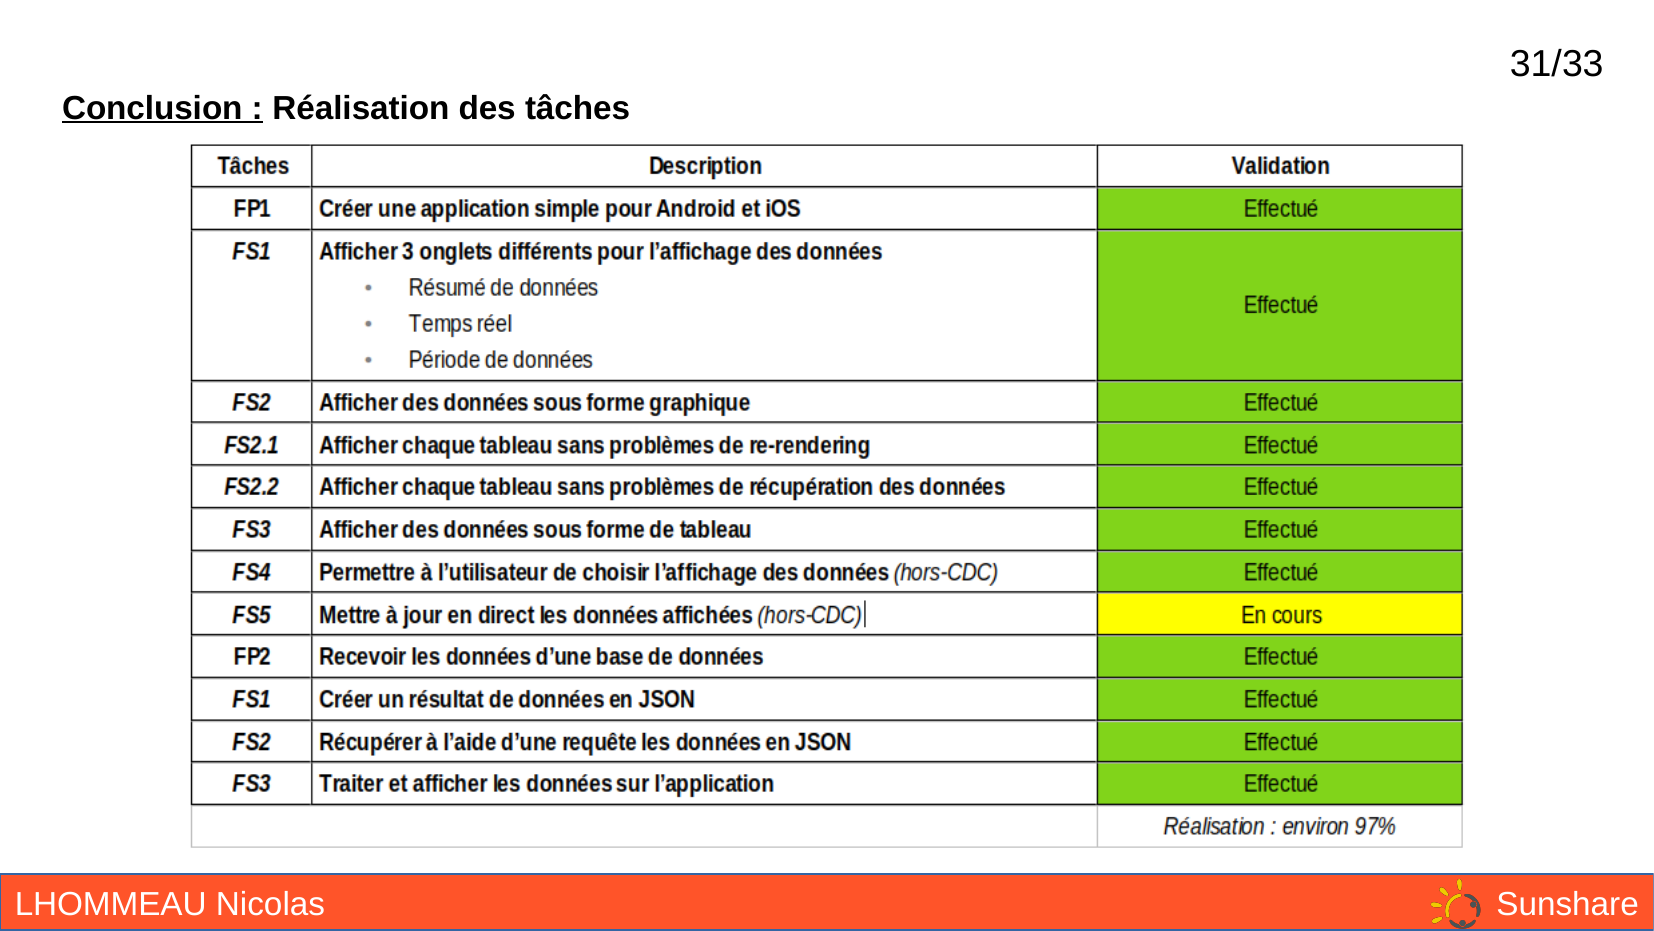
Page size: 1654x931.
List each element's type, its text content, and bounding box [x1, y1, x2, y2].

text_box Conclusion : Réalisation des tâches [47, 70, 933, 141]
picture [1429, 877, 1483, 931]
picture [187, 142, 1467, 852]
